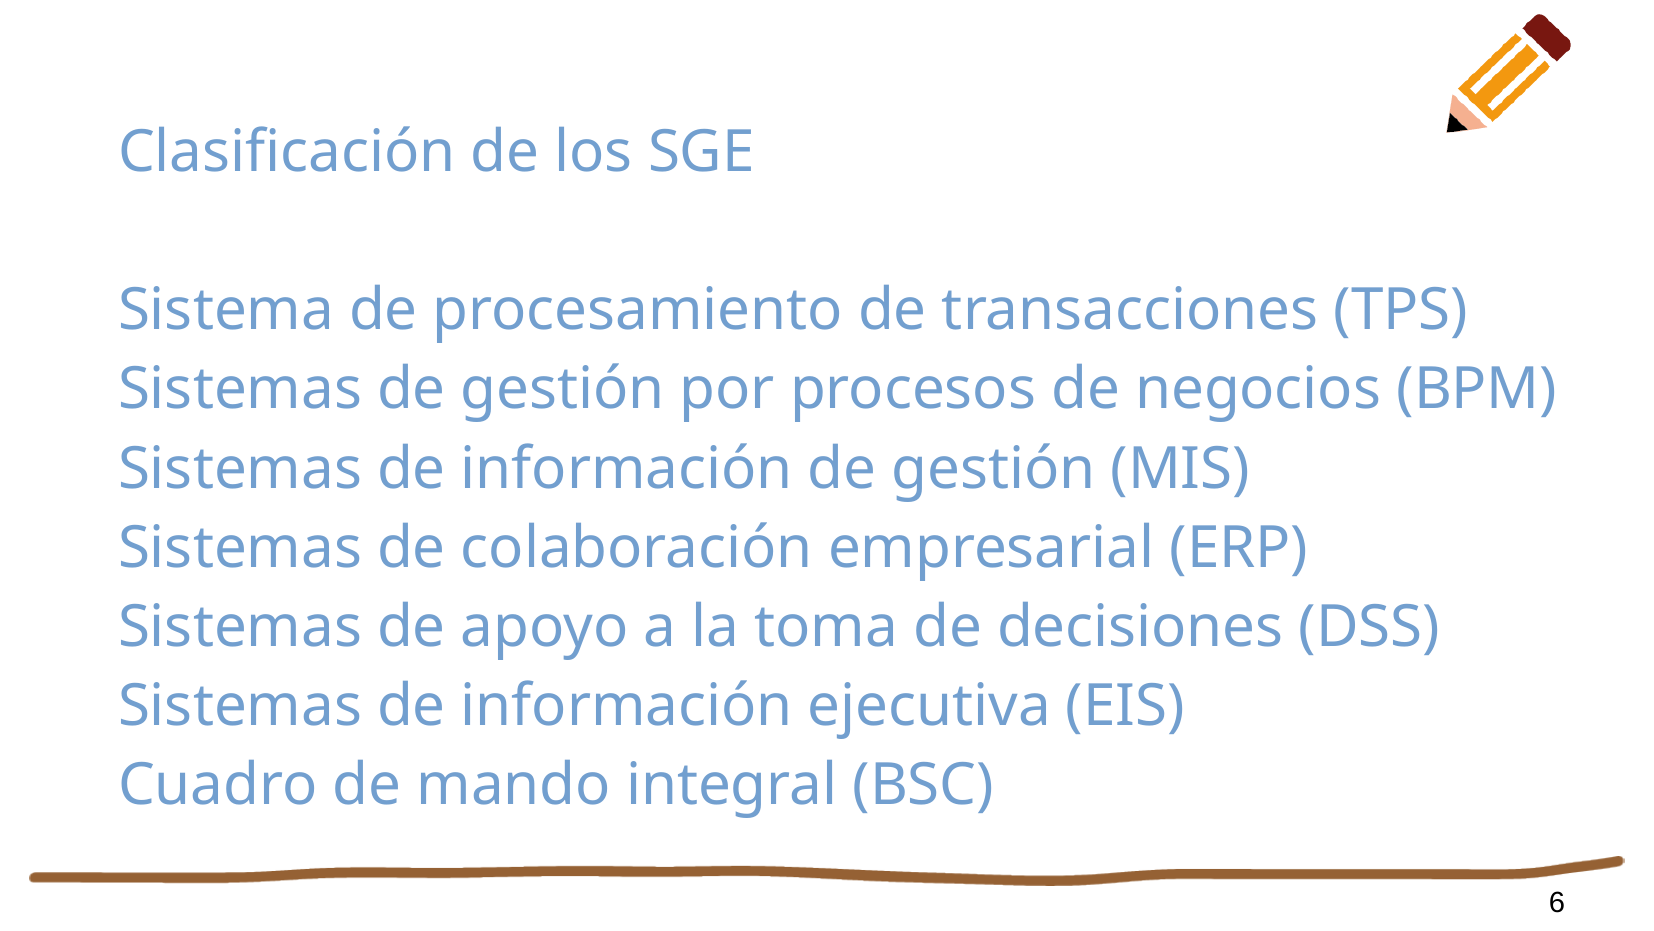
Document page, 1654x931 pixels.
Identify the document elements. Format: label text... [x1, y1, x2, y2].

title Clasificación de los SGE Sistema de procesamiento de transacciones (TPS) Sistemas de gestión por procesos de negocios (BPM) Sistemas de información de gestión (MIS) Sistemas de colaboración empresarial (ERP) Sistemas de apoyo a la toma de decisiones (DSS) Sistemas de información ejecutiva (EIS) Cuadro de mando integral (BSC) [118, 59, 1595, 872]
picture [1446, 14, 1571, 59]
picture [29, 856, 1625, 886]
